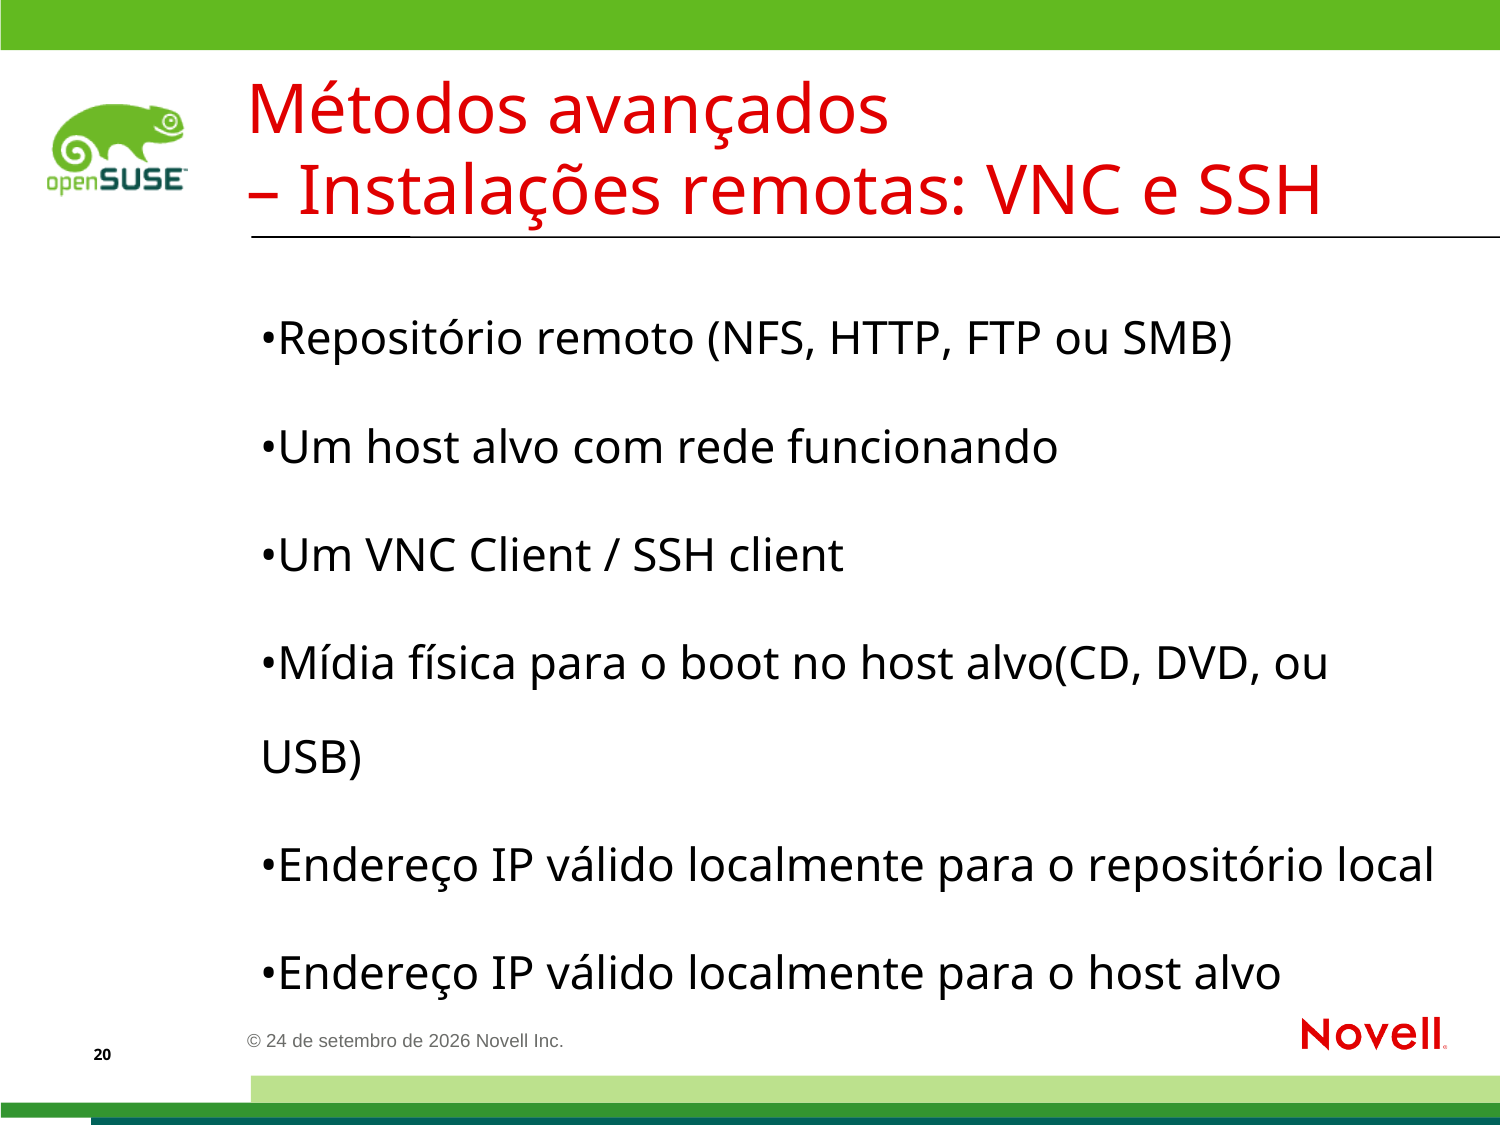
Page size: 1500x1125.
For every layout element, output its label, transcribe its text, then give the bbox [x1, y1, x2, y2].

list Repositório remoto (NFS, HTTP, FTP ou SMB) Um host alvo com rede funcionando Um VNC Client / SSH client Mídia física para o boot no host alvo(CD, DVD, ou USB) Endereço IP válido localmente para o repositório local Endereço IP válido localmente para o host alvo [245, 267, 1458, 1026]
picture [1295, 1026, 1453, 1056]
picture [47, 104, 188, 197]
title Métodos avançados – Instalações remotas: VNC e SSH [246, 60, 1409, 239]
